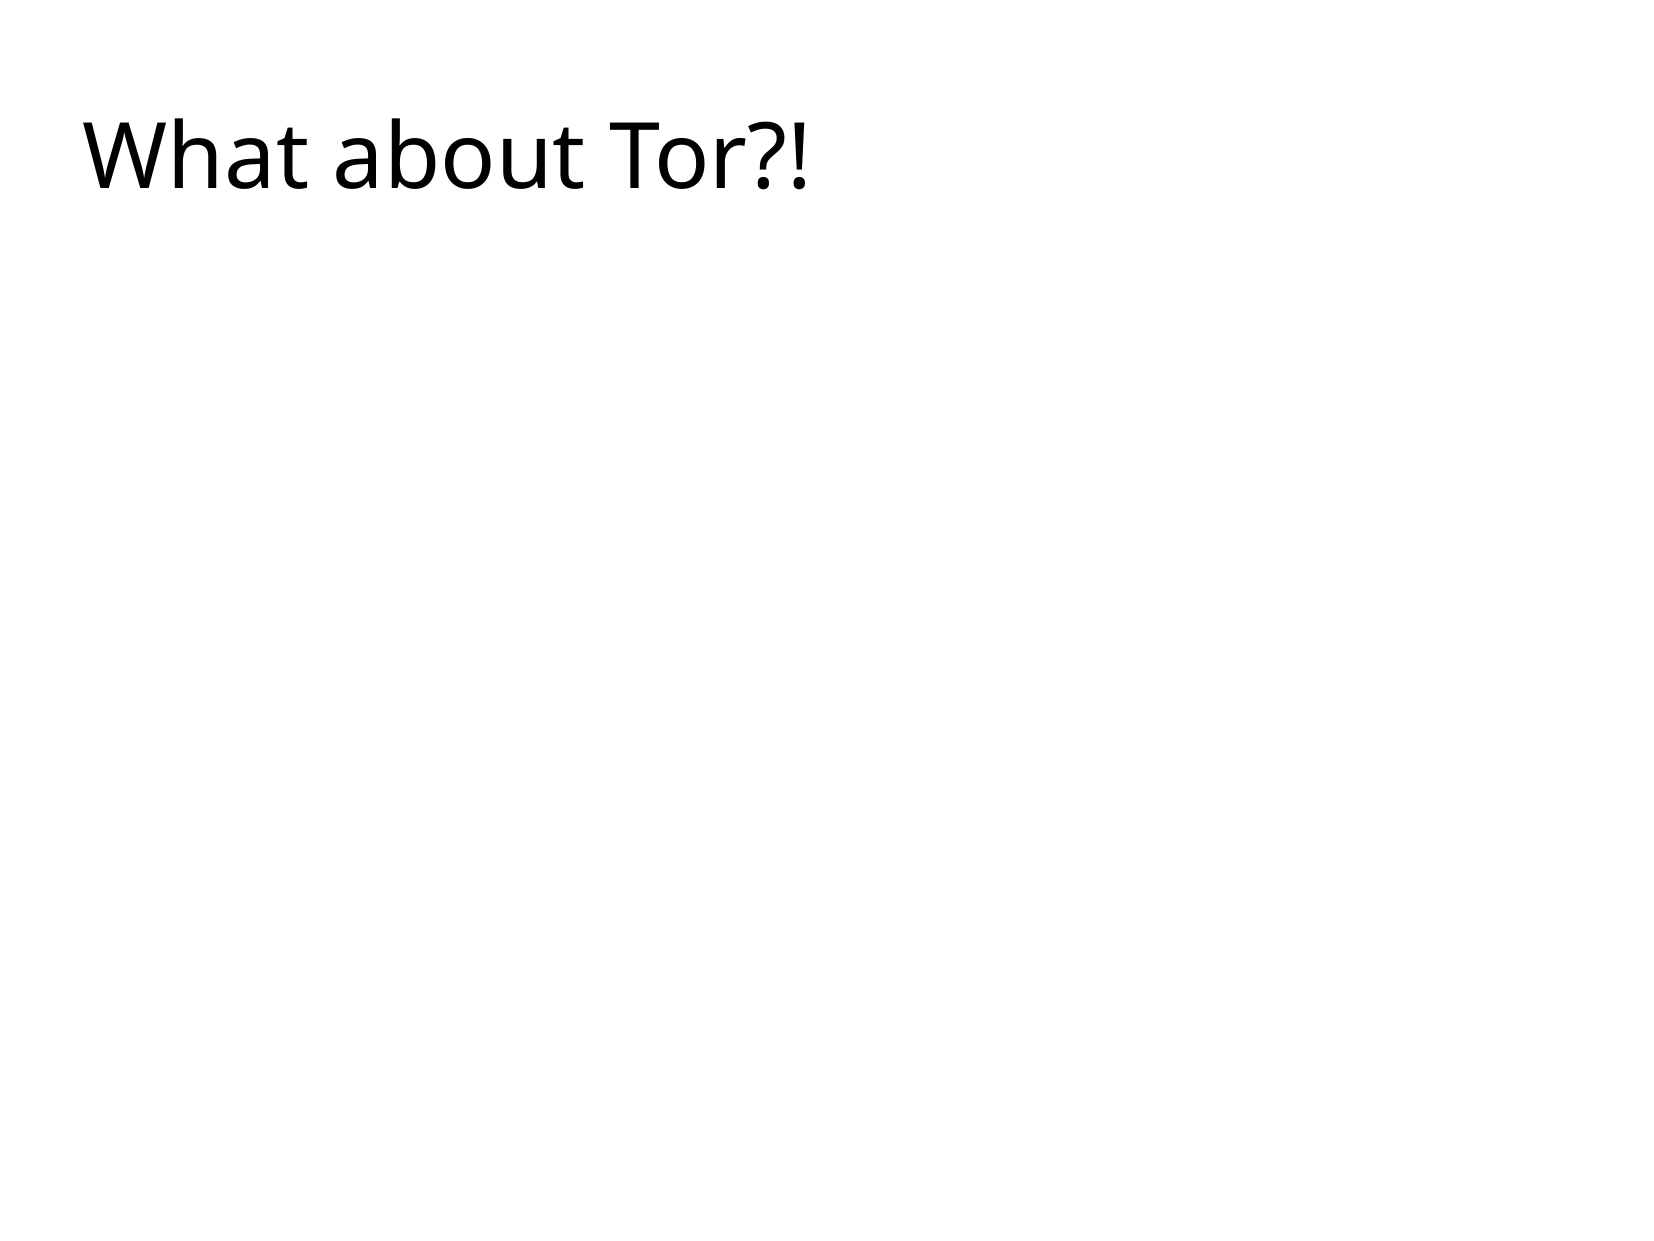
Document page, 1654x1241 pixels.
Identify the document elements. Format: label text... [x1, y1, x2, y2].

title What about Tor?! [82, 49, 1571, 257]
